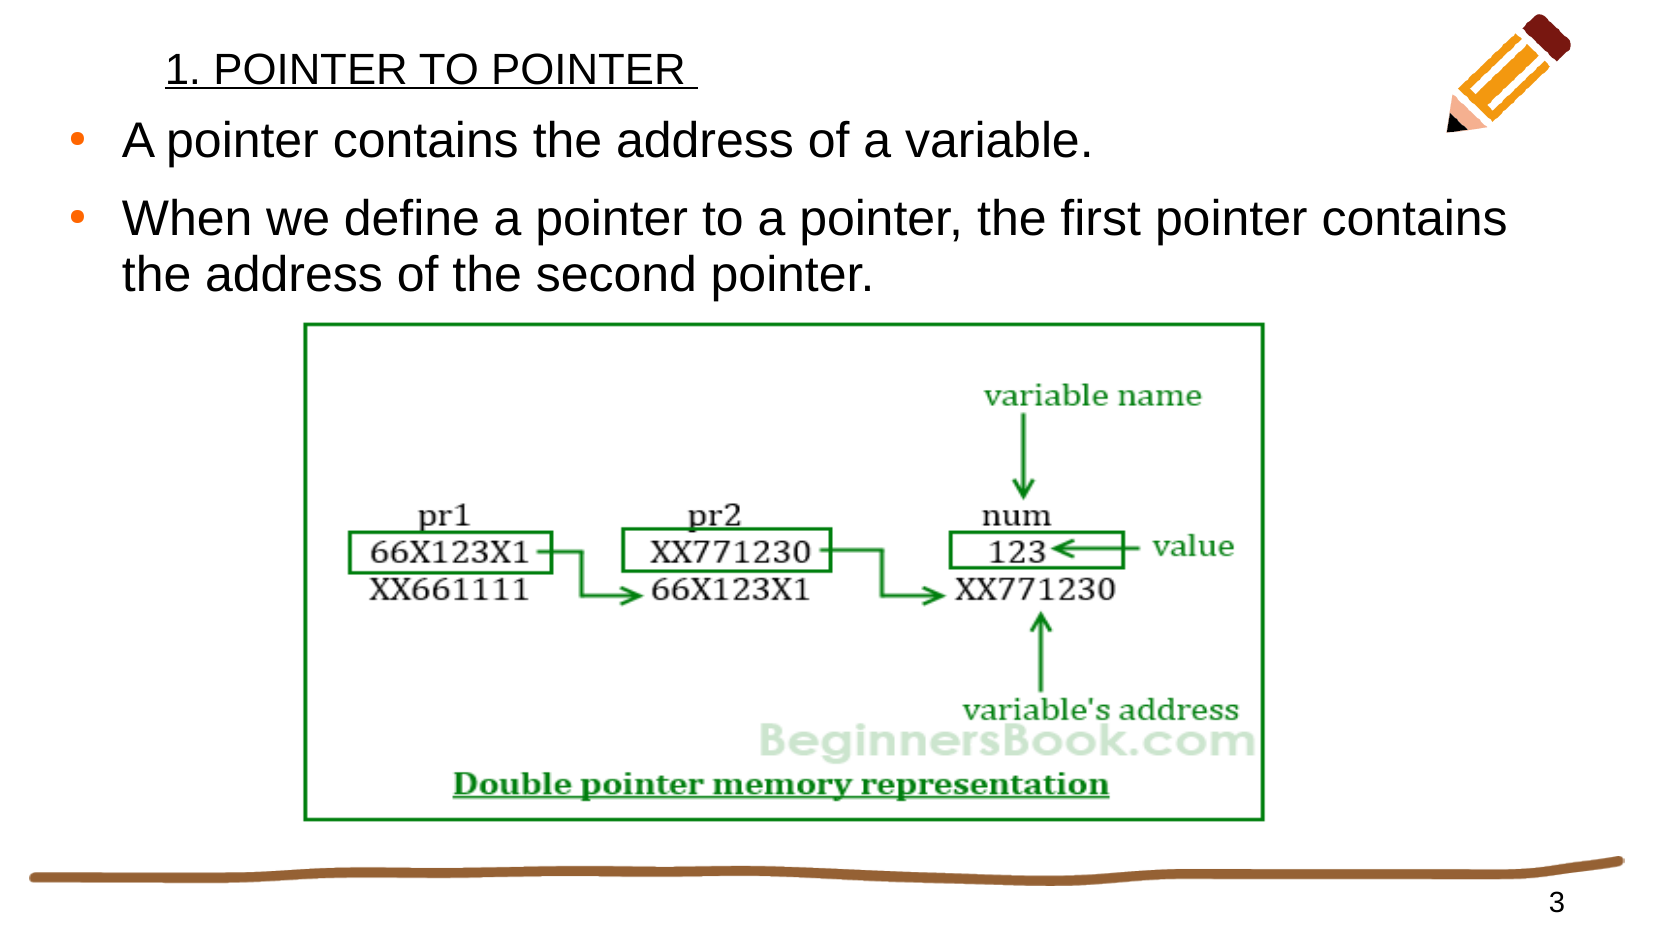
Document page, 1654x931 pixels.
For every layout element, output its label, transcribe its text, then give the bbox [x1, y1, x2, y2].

picture [1446, 14, 1571, 112]
picture [29, 856, 1625, 886]
picture [300, 318, 1269, 826]
list A pointer contains the address of a variable. When we define a pointer to a pointer, the first pointer contains the address of the second pointer. [51, 112, 1576, 338]
text_box 1. POINTER TO POINTER [150, 37, 1388, 102]
